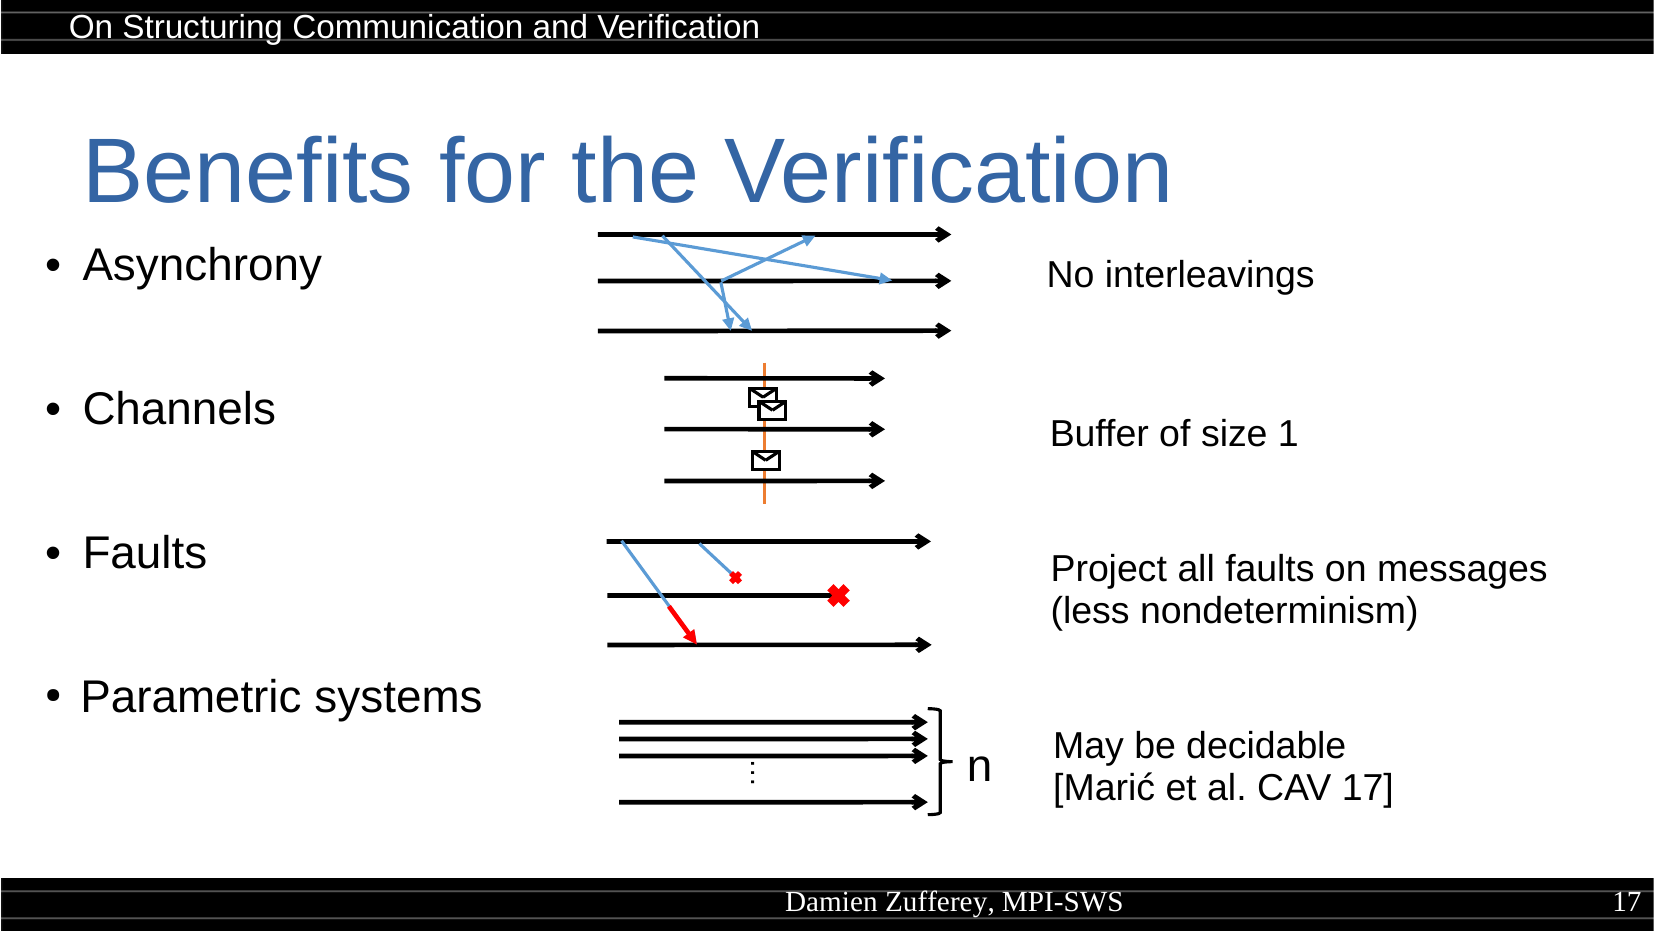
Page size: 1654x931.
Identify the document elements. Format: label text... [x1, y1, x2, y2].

text_box Buffer of size 1 [1035, 405, 1314, 462]
title Benefits for the Verification [82, 92, 1571, 249]
text_box … [742, 751, 796, 790]
text_box n [952, 728, 1008, 799]
title Benefits for the Verification [667, 237, 802, 249]
text_box Asynchrony Channels Faults Parametric systems [30, 231, 541, 857]
text_box Project all faults on messages (less nondeterminism) [1035, 540, 1563, 640]
text_box [749, 391, 786, 420]
text_box [730, 572, 741, 583]
text_box [754, 388, 772, 394]
picture [1, 878, 1654, 931]
picture [1, 0, 1654, 54]
text_box [828, 585, 849, 606]
text_box May be decidable [Marić et al. CAV 17] [1038, 717, 1409, 817]
text_box [752, 454, 780, 470]
text_box No interleavings [1031, 246, 1330, 304]
text_box [757, 451, 775, 457]
